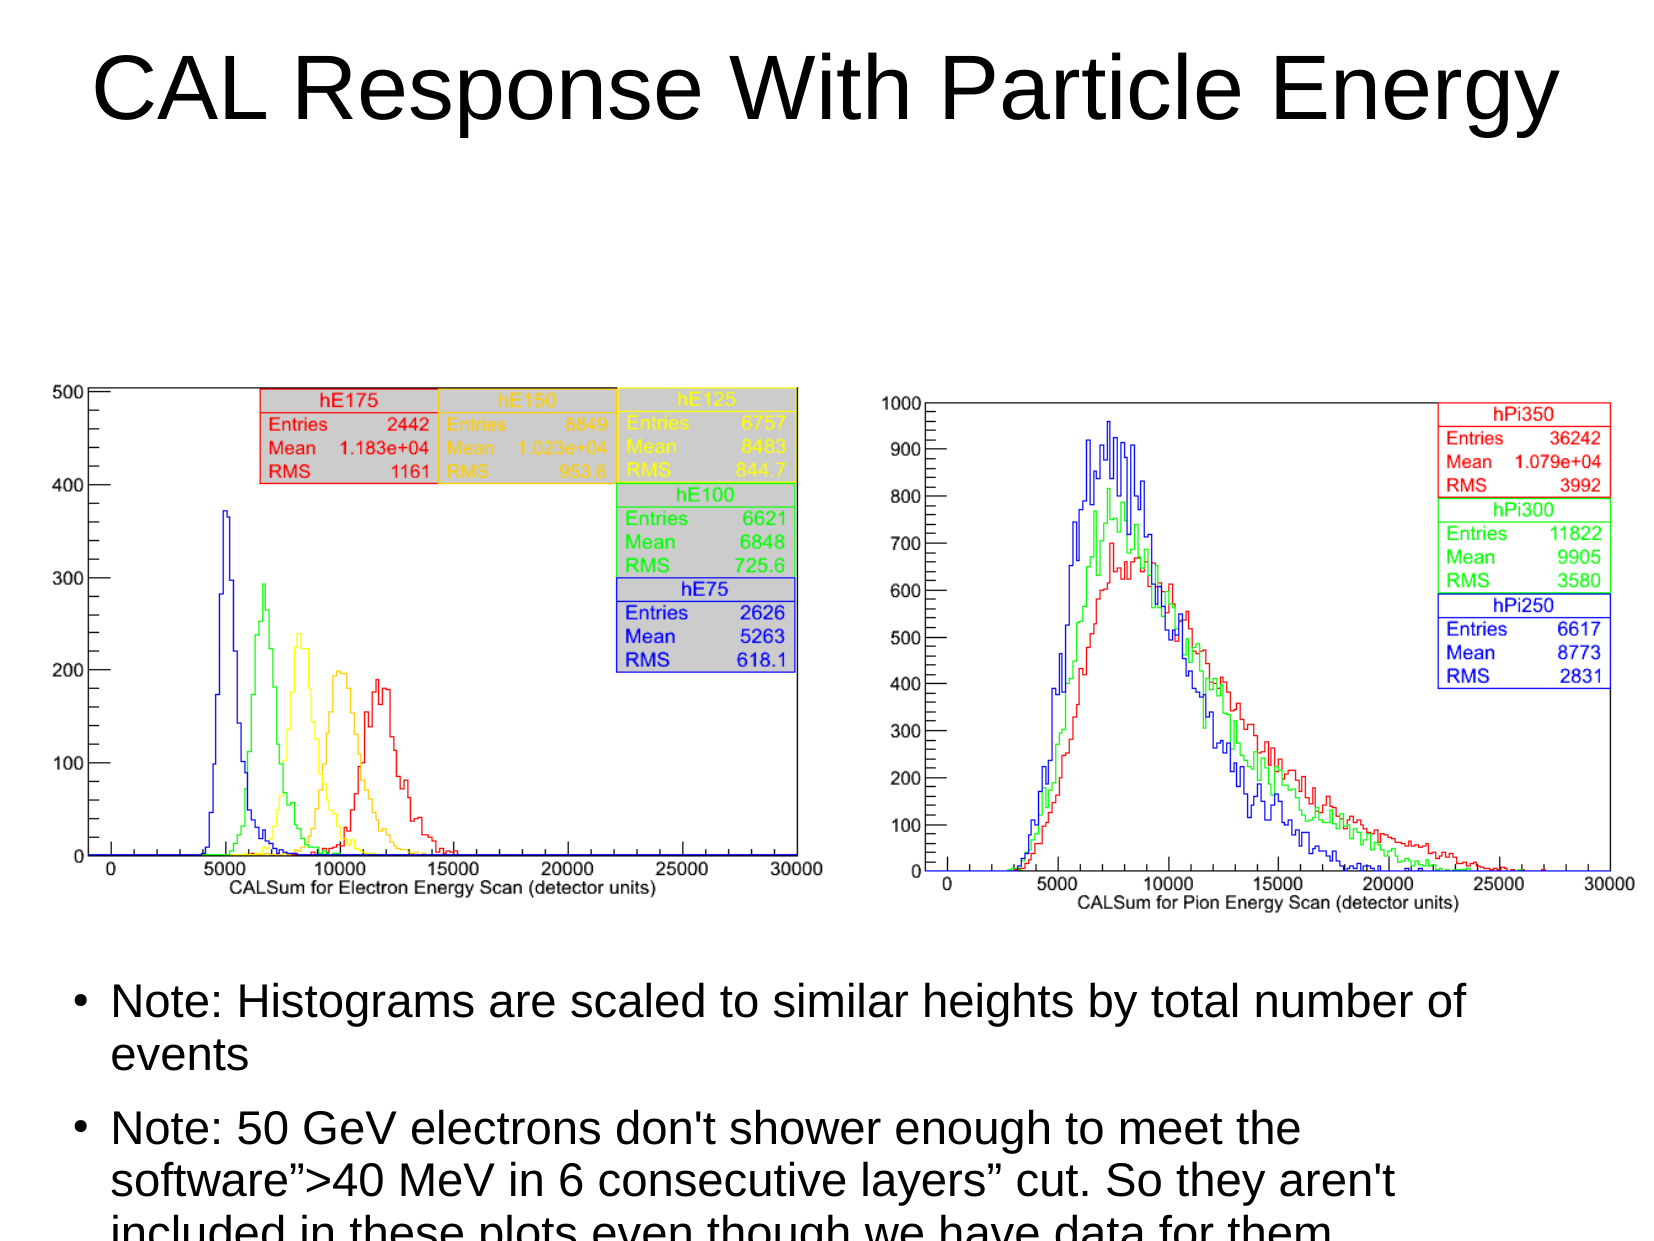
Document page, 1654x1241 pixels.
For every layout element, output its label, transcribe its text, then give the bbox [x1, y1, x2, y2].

title CAL Response With Particle Energy [82, 0, 1571, 192]
list Note: Histograms are scaled to similar heights by total number of events Note: 50 GeV electrons don't shower enough to meet the software”>40 MeV in 6 consecutive layers” cut. So they aren't included in these plots even though we have data for them. [60, 975, 1576, 1241]
picture [0, 329, 1654, 931]
